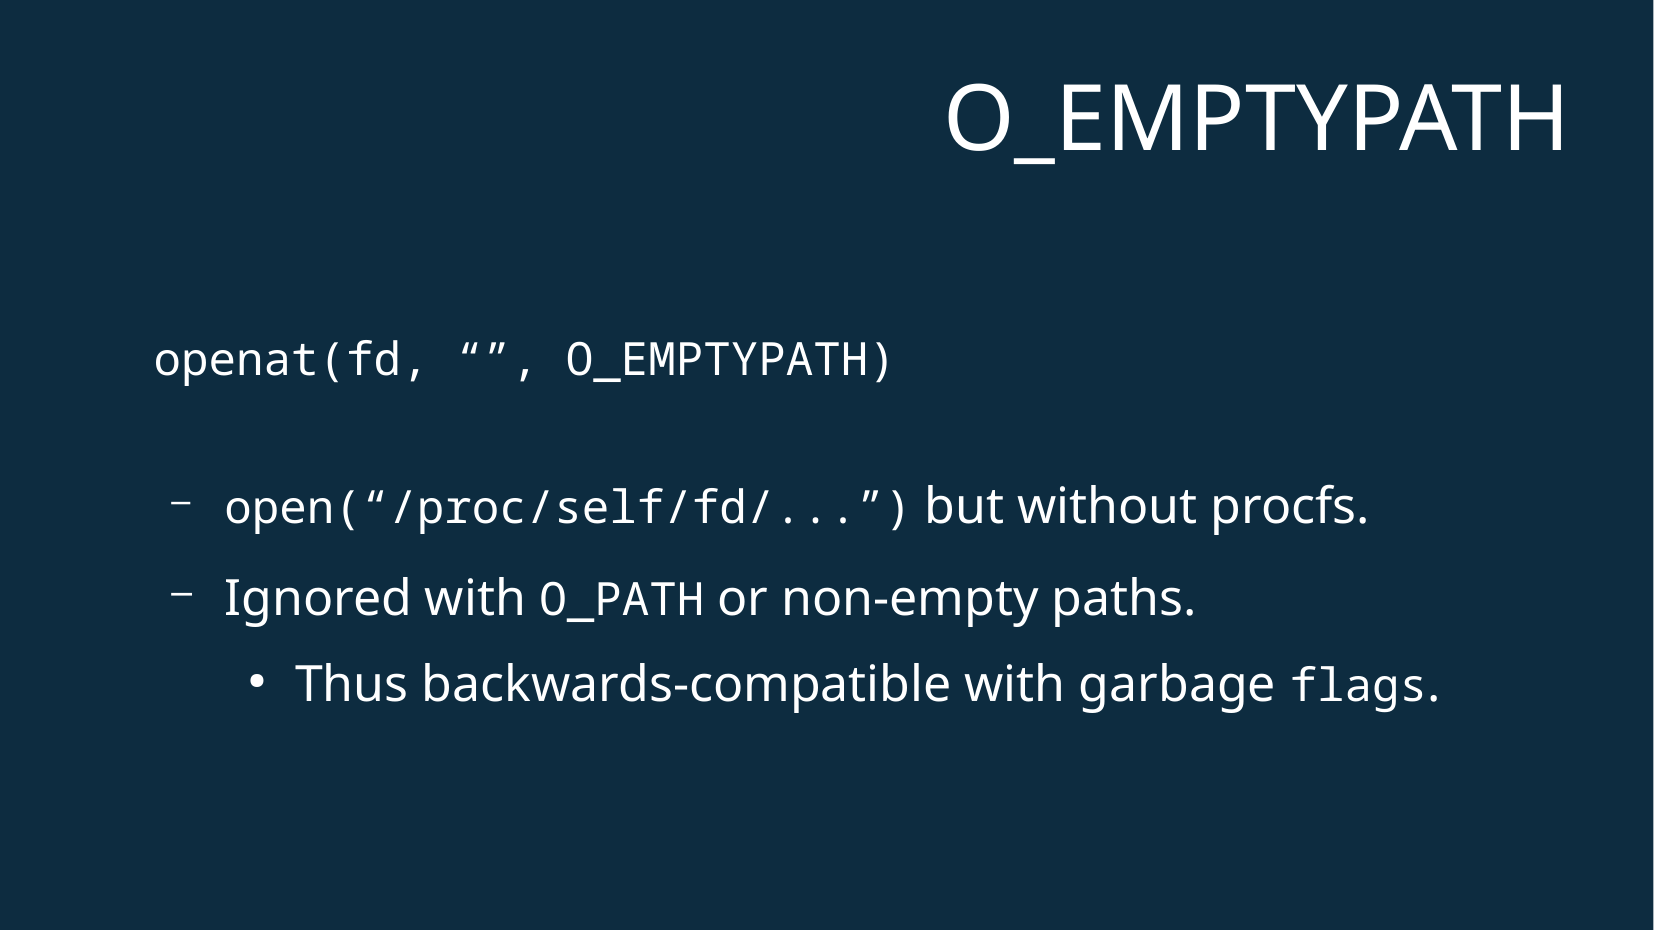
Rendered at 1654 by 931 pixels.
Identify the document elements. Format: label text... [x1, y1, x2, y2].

list openat(fd, “”, O_EMPTYPATH) open(“/proc/self/fd/...”) but without procfs. Ignored with O_PATH or non-empty paths. Thus backwards-compatible with garbage flags. [82, 217, 1571, 826]
title O_EMPTYPATH [82, 37, 1571, 193]
